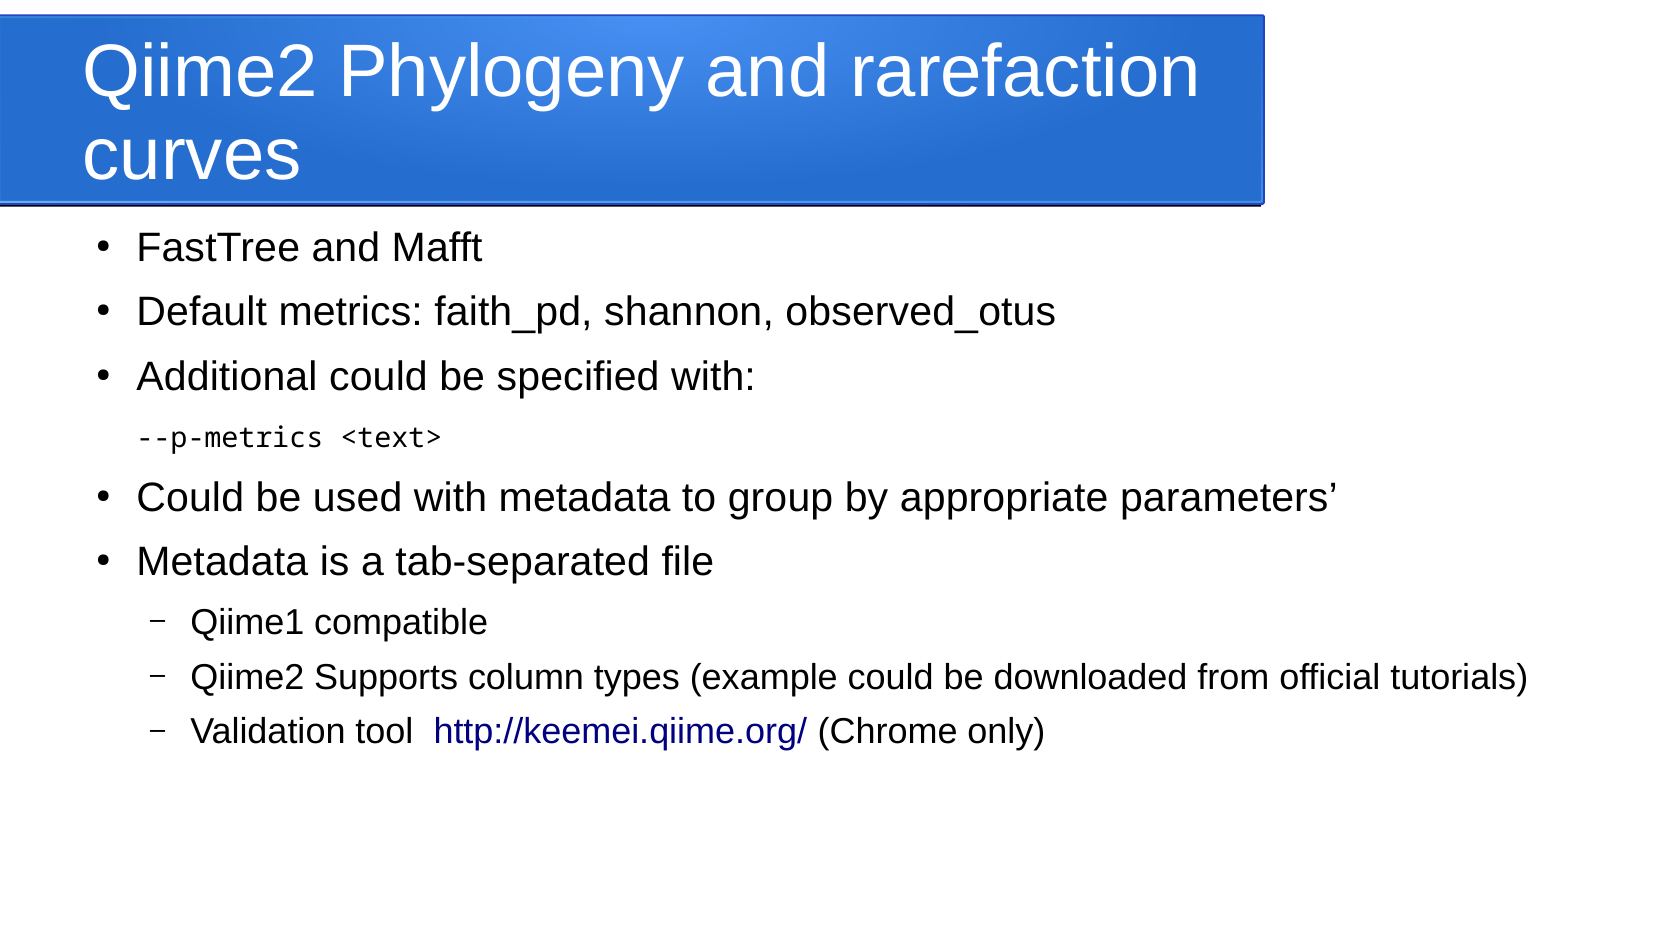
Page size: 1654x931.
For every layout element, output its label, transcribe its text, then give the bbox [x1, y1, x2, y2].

title Qiime2 Phylogeny and rarefaction curves [82, 29, 1235, 196]
list FastTree and Mafft Default metrics: faith_pd, shannon, observed_otus Additional could be specified with: --p-metrics <text> Could be used with metadata to group by appropriate parameters’ Metadata is a tab-separated file Qiime1 compatible Qiime2 Supports column types (example could be downloaded from official tutorials) Validation tool http://keemei.qiime.org/ (Chrome only) [82, 224, 1571, 764]
